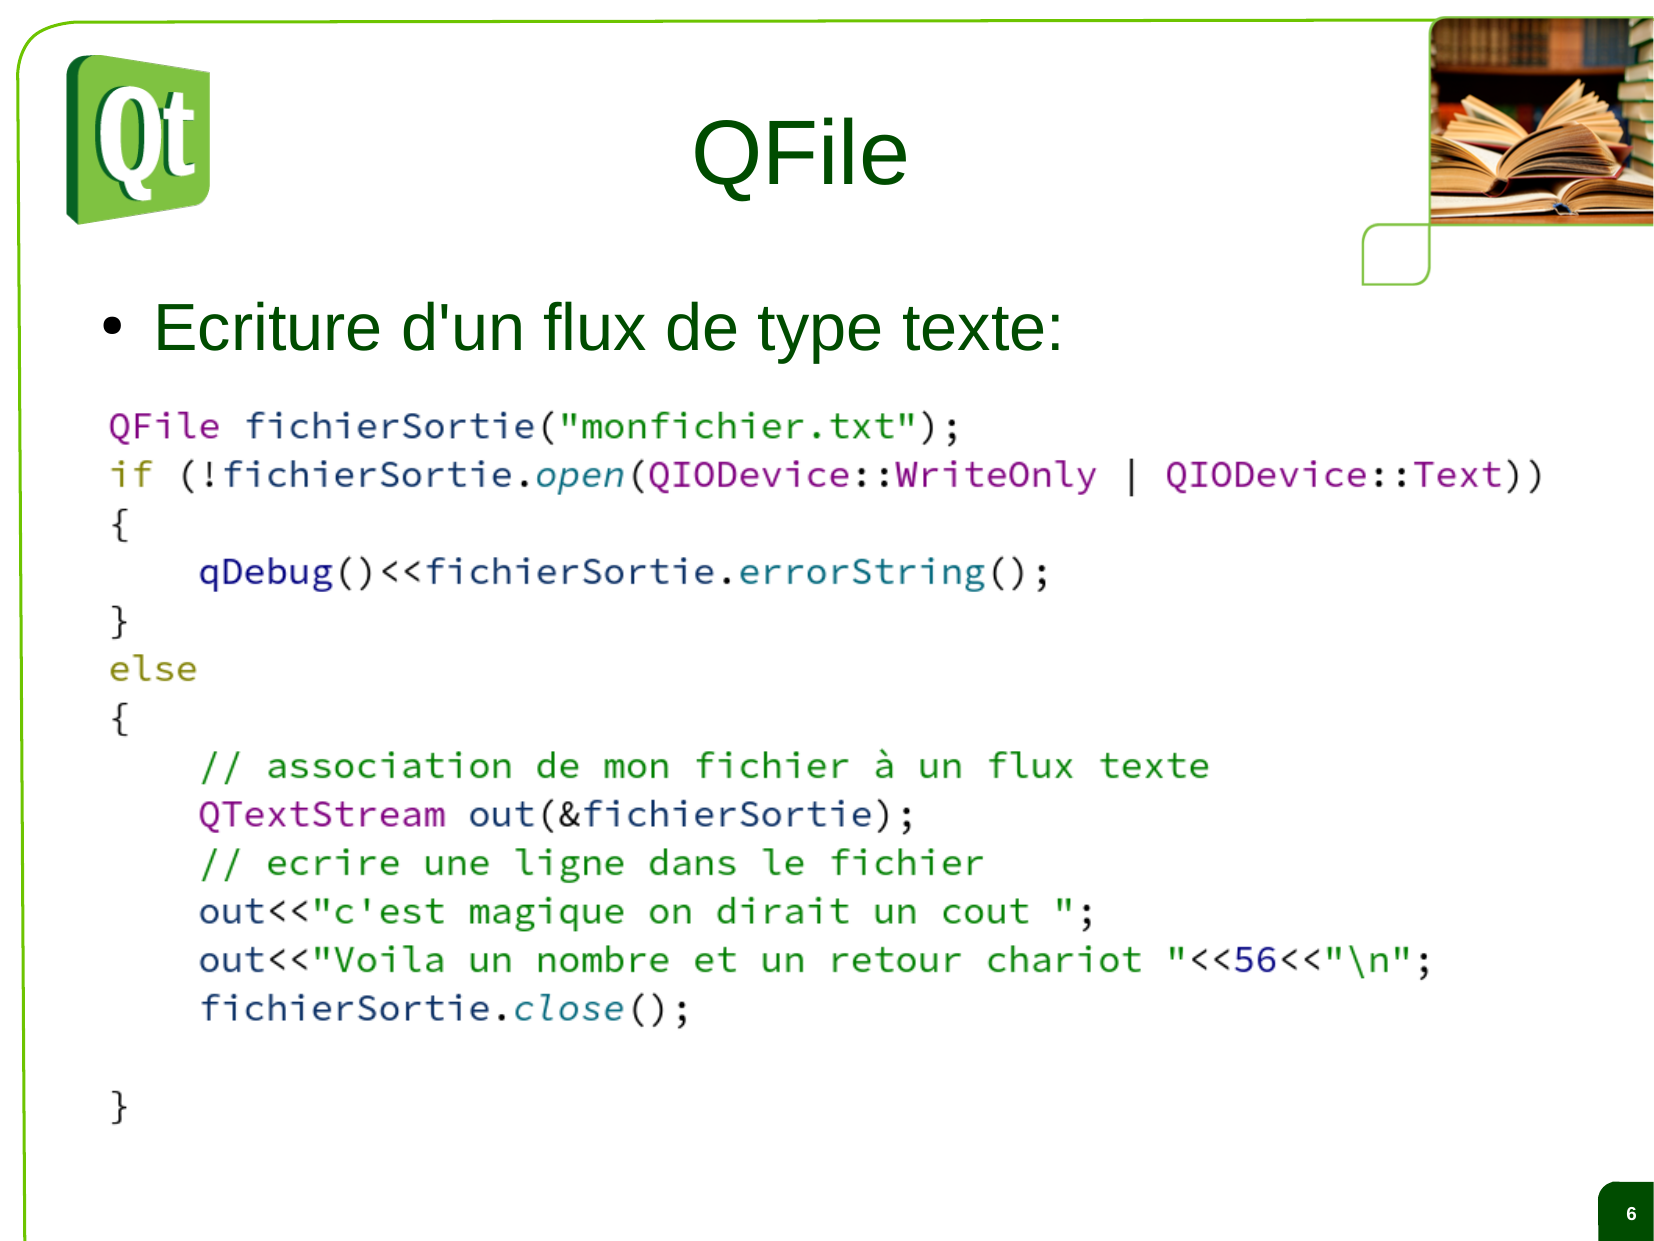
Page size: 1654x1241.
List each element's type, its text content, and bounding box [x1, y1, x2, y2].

picture [66, 55, 210, 225]
list Ecriture d'un flux de type texte: [82, 290, 1571, 1096]
picture [100, 387, 1552, 1146]
title QFile [263, 49, 1338, 257]
picture [1338, 5, 1654, 306]
